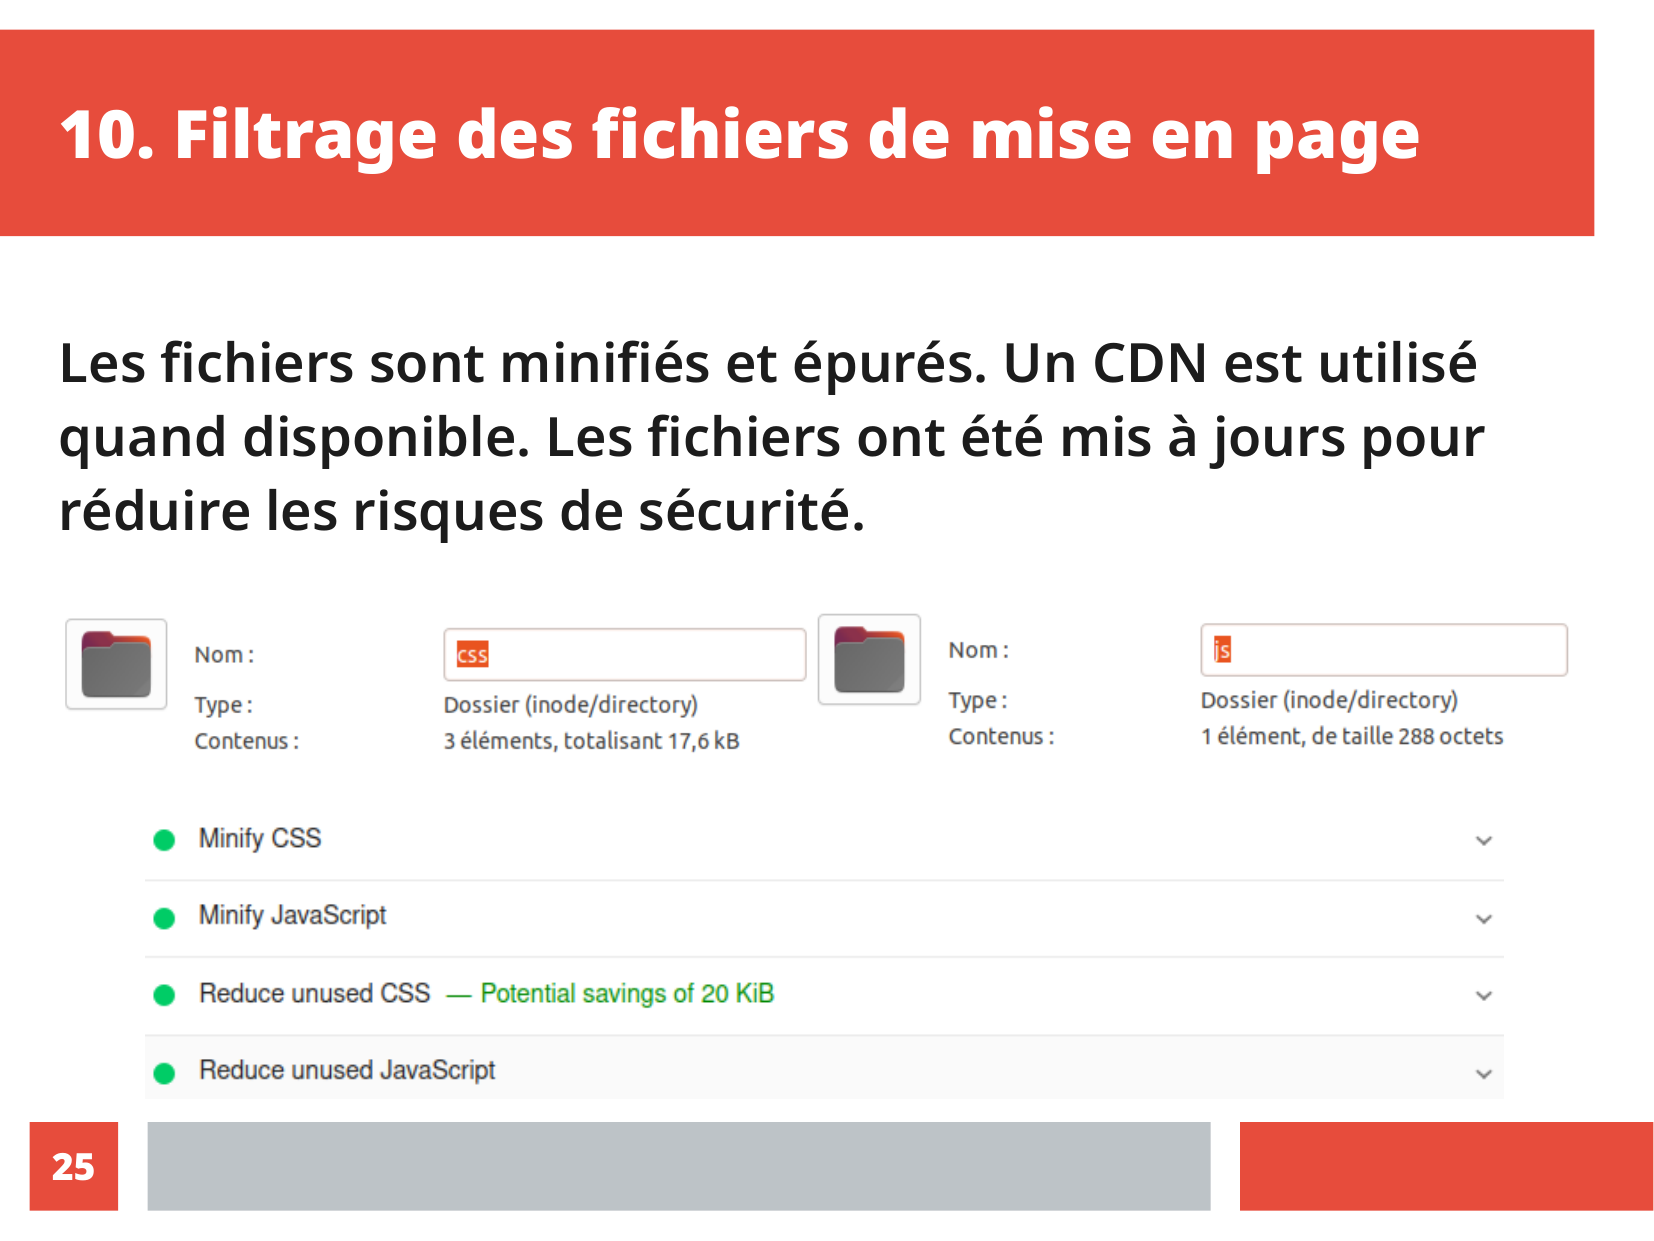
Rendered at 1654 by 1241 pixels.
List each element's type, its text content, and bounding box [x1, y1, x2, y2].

list Les fichiers sont minifiés et épurés. Un CDN est utilisé quand disponible. Les fichiers ont été mis à jours pour réduire les risques de sécurité. [59, 324, 1593, 601]
picture [61, 611, 1573, 768]
picture [145, 821, 1504, 1099]
title 10. Filtrage des fichiers de mise en page [59, 59, 1595, 207]
